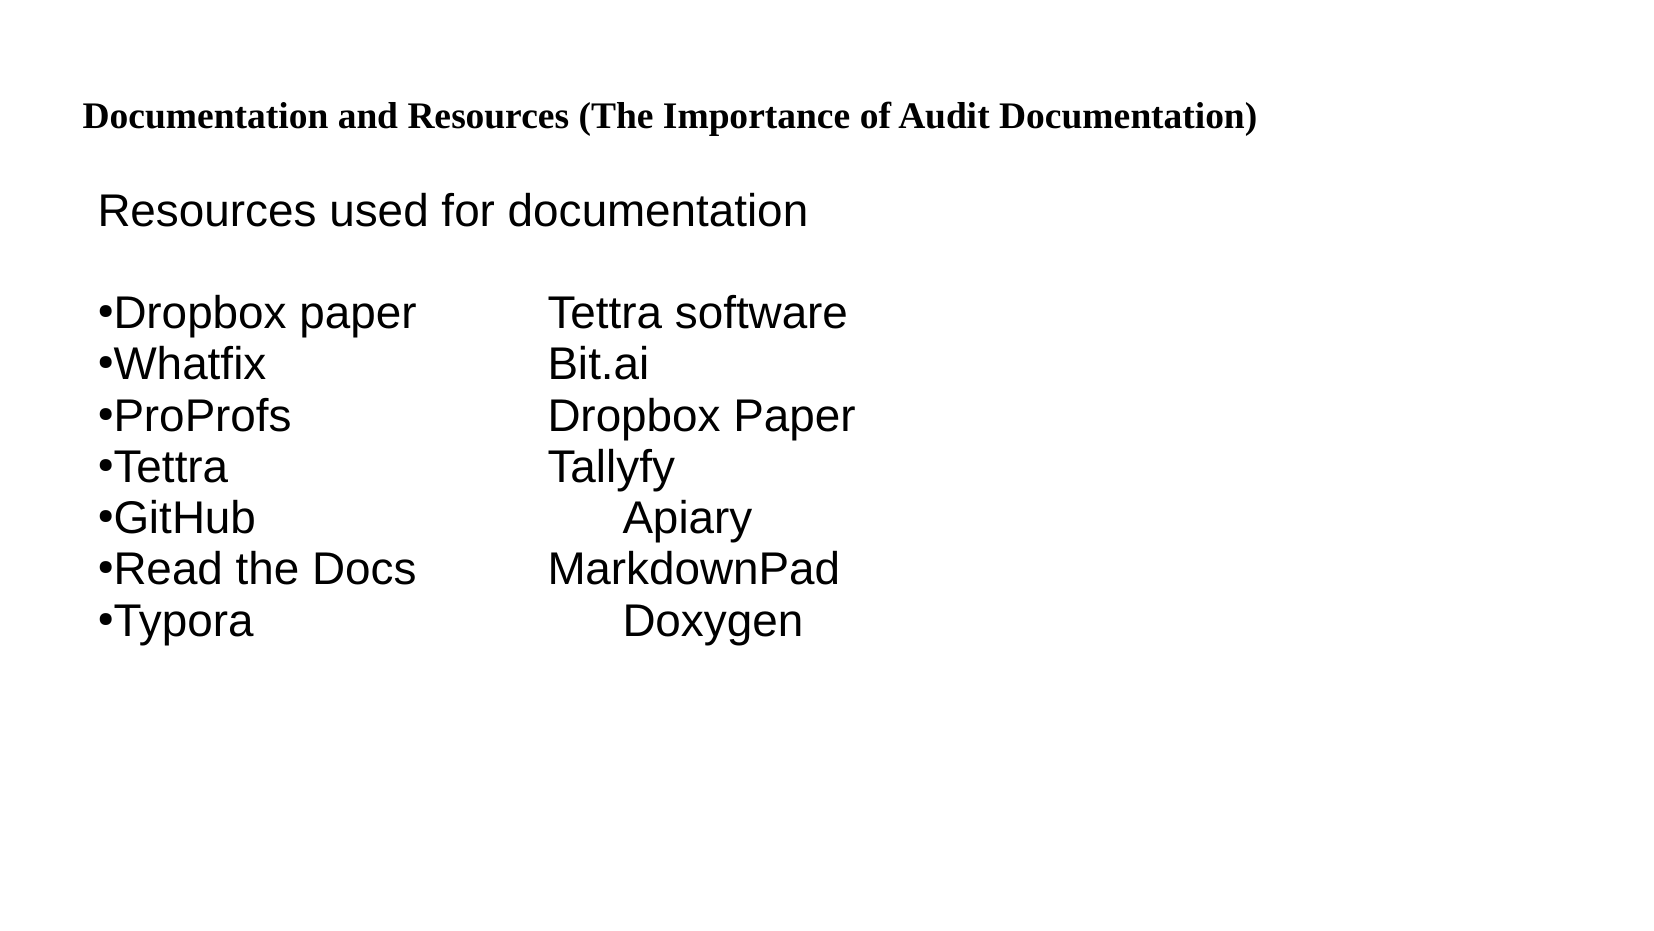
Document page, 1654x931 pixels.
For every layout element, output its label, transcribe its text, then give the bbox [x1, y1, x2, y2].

title Documentation and Resources (The Importance of Audit Documentation) [82, 67, 1477, 154]
text_box Resources used for documentation Dropbox paper Tettra software Whatfix Bit.ai ProProfs Dropbox Paper Tettra Tallyfy GitHub Apiary Read the Docs MarkdownPad Typora Doxygen [82, 177, 1583, 654]
